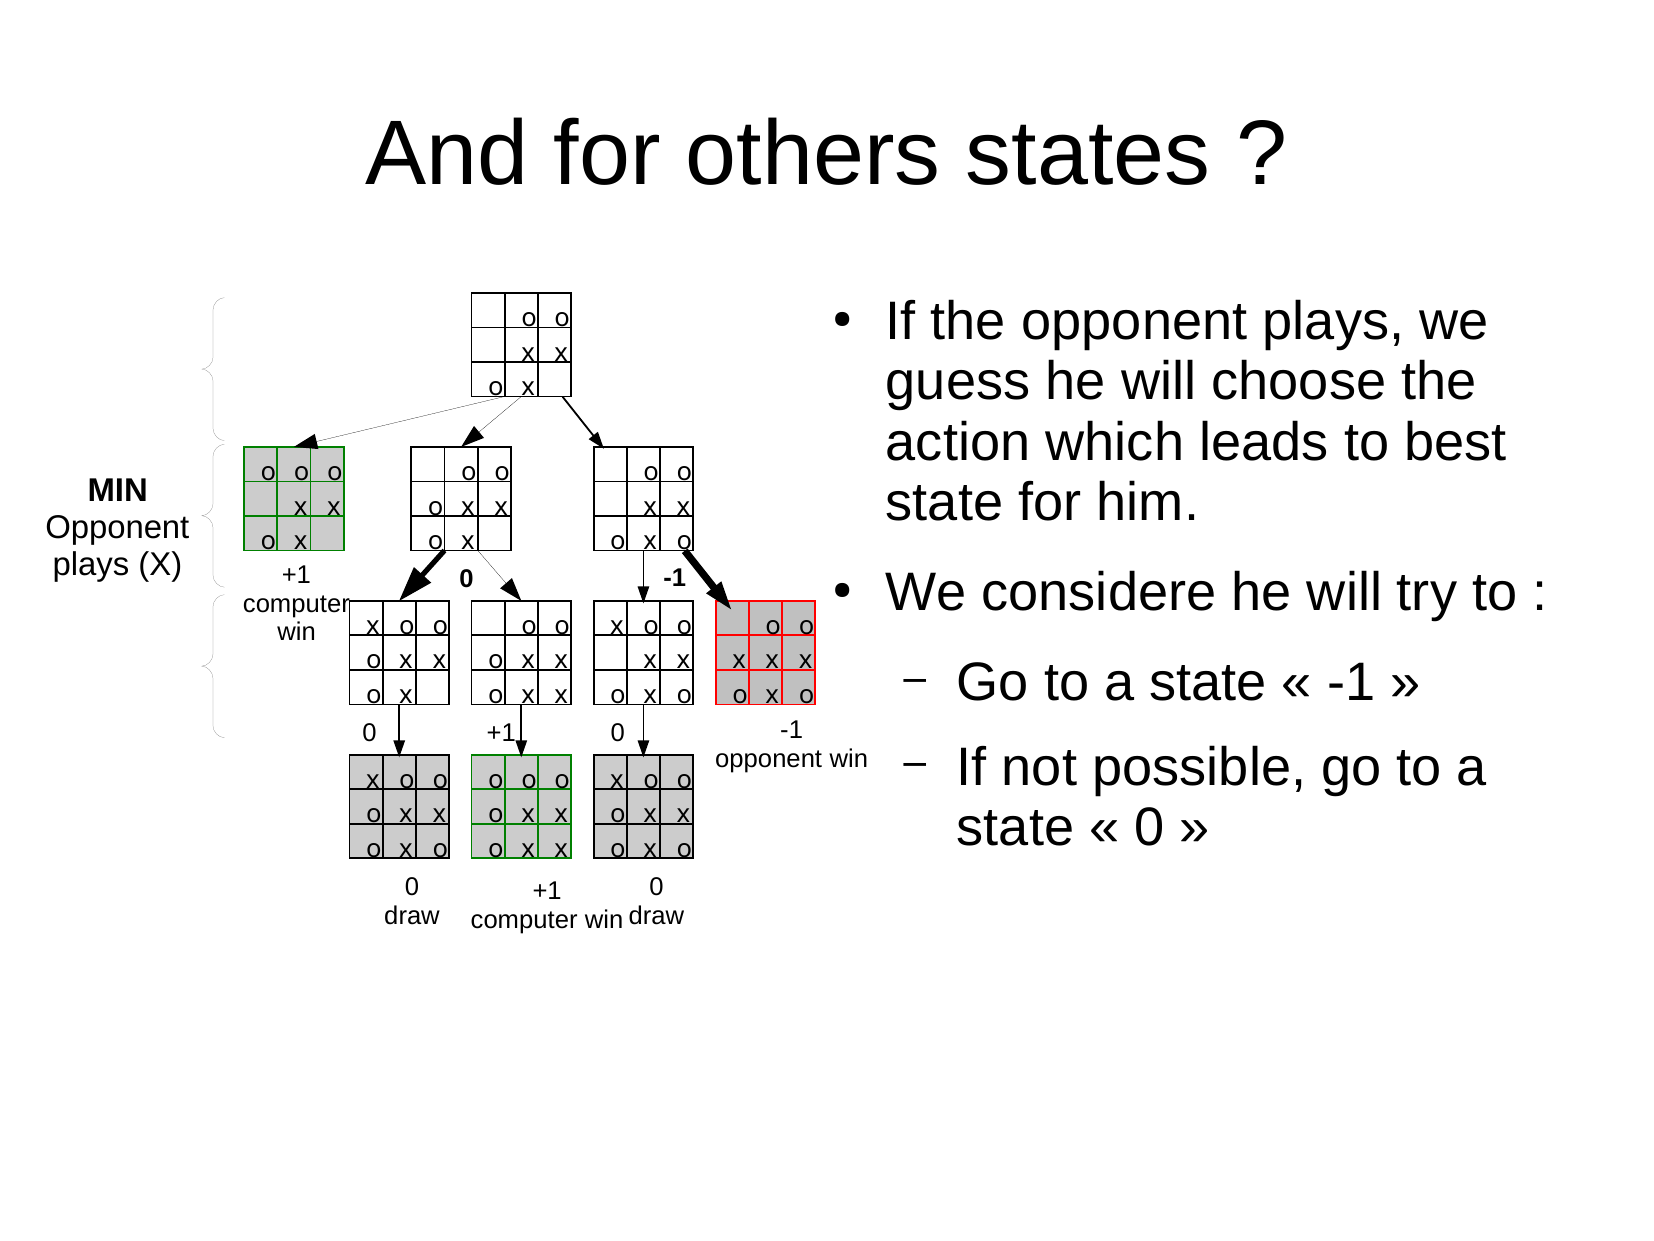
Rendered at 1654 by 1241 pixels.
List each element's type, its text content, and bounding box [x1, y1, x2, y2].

chart [35, 250, 1061, 1010]
title And for others states ? [82, 49, 1571, 257]
list If the opponent plays, we guess he will choose the action which leads to best state for him. We considere he will try to : Go to a state « -1 » If not possible, go to a state « 0 » [1061, 290, 1607, 1010]
